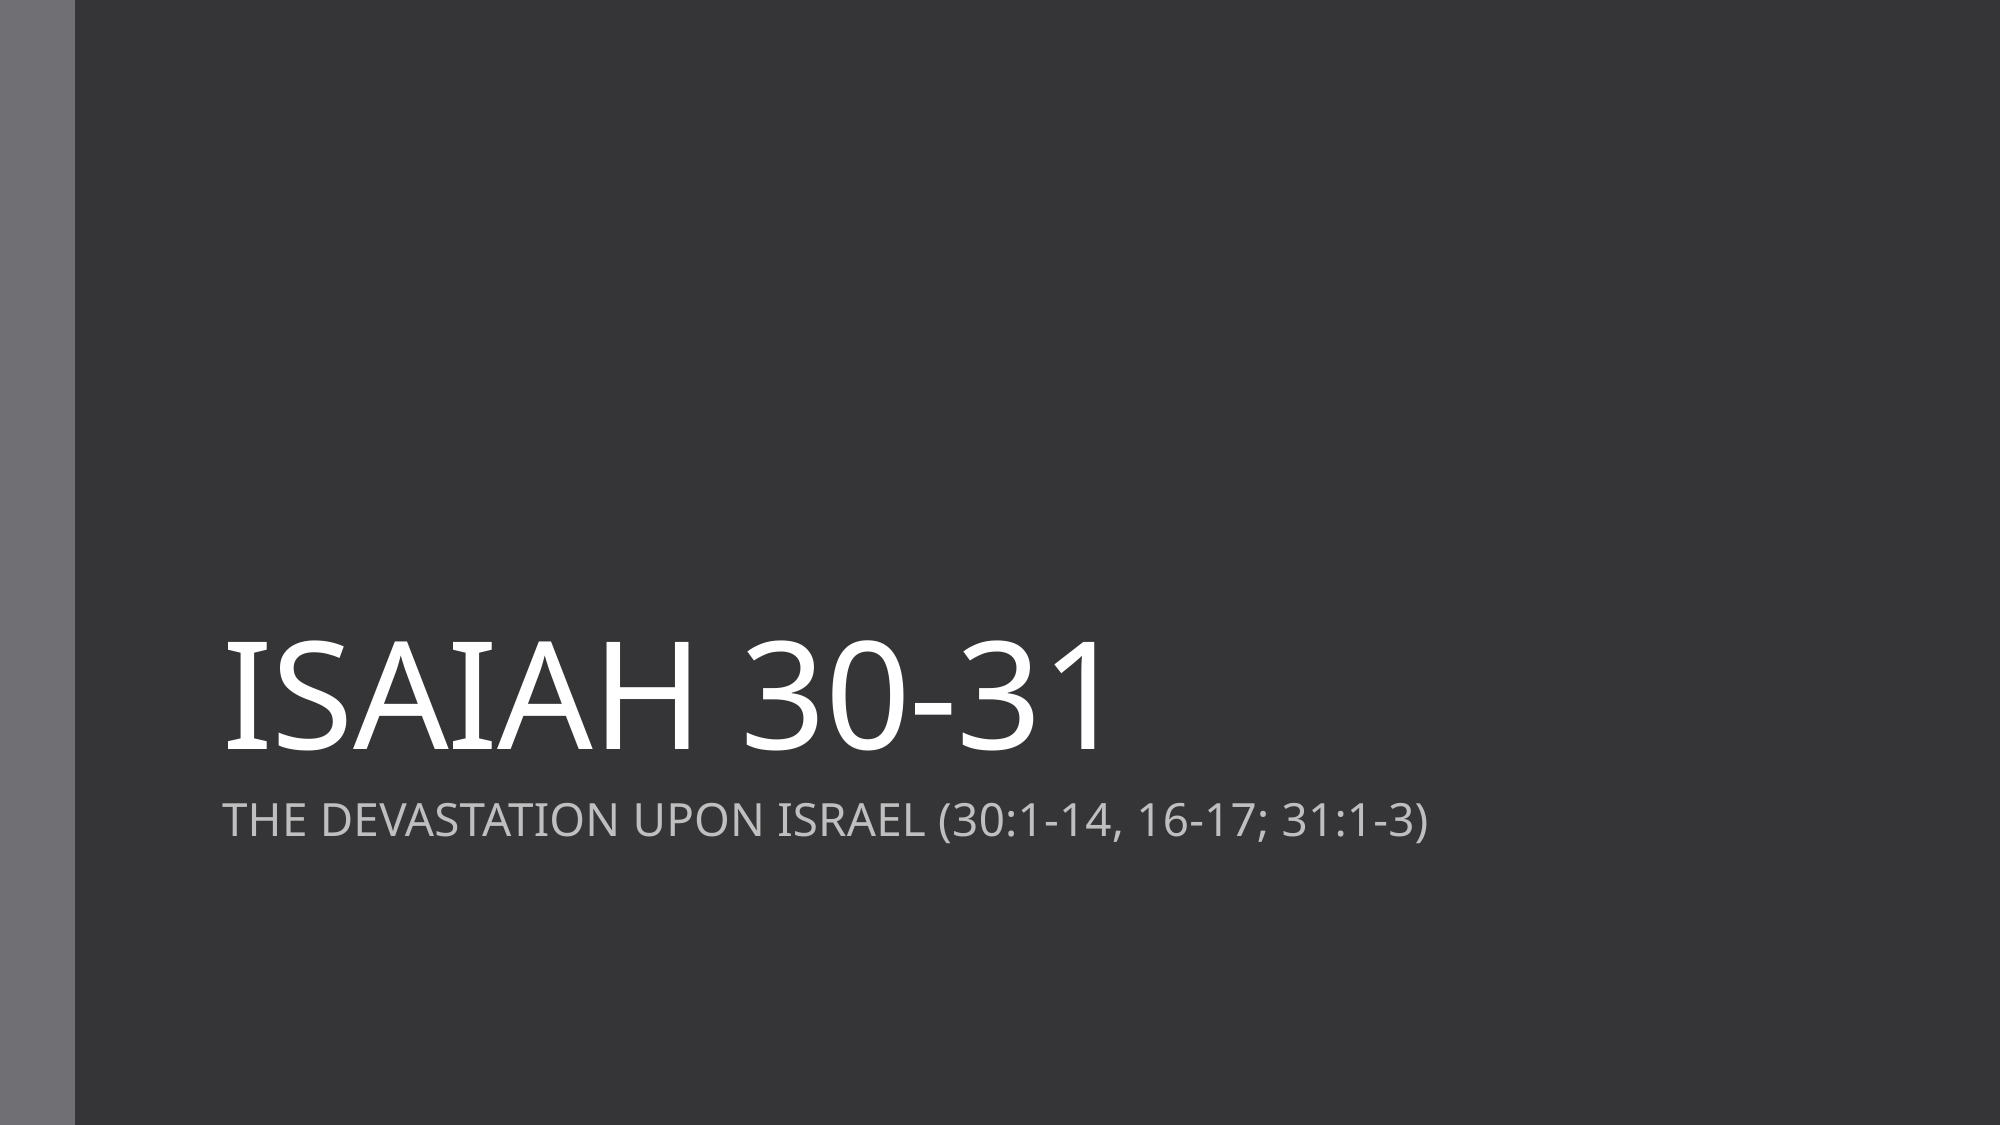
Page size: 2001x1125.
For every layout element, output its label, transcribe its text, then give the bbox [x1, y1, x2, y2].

title ISAIAH 30-31 [206, 124, 1752, 787]
subtitle THE DEVASTATION UPON ISRAEL (30:1-14, 16-17; 31:1-3) [206, 787, 1752, 1066]
